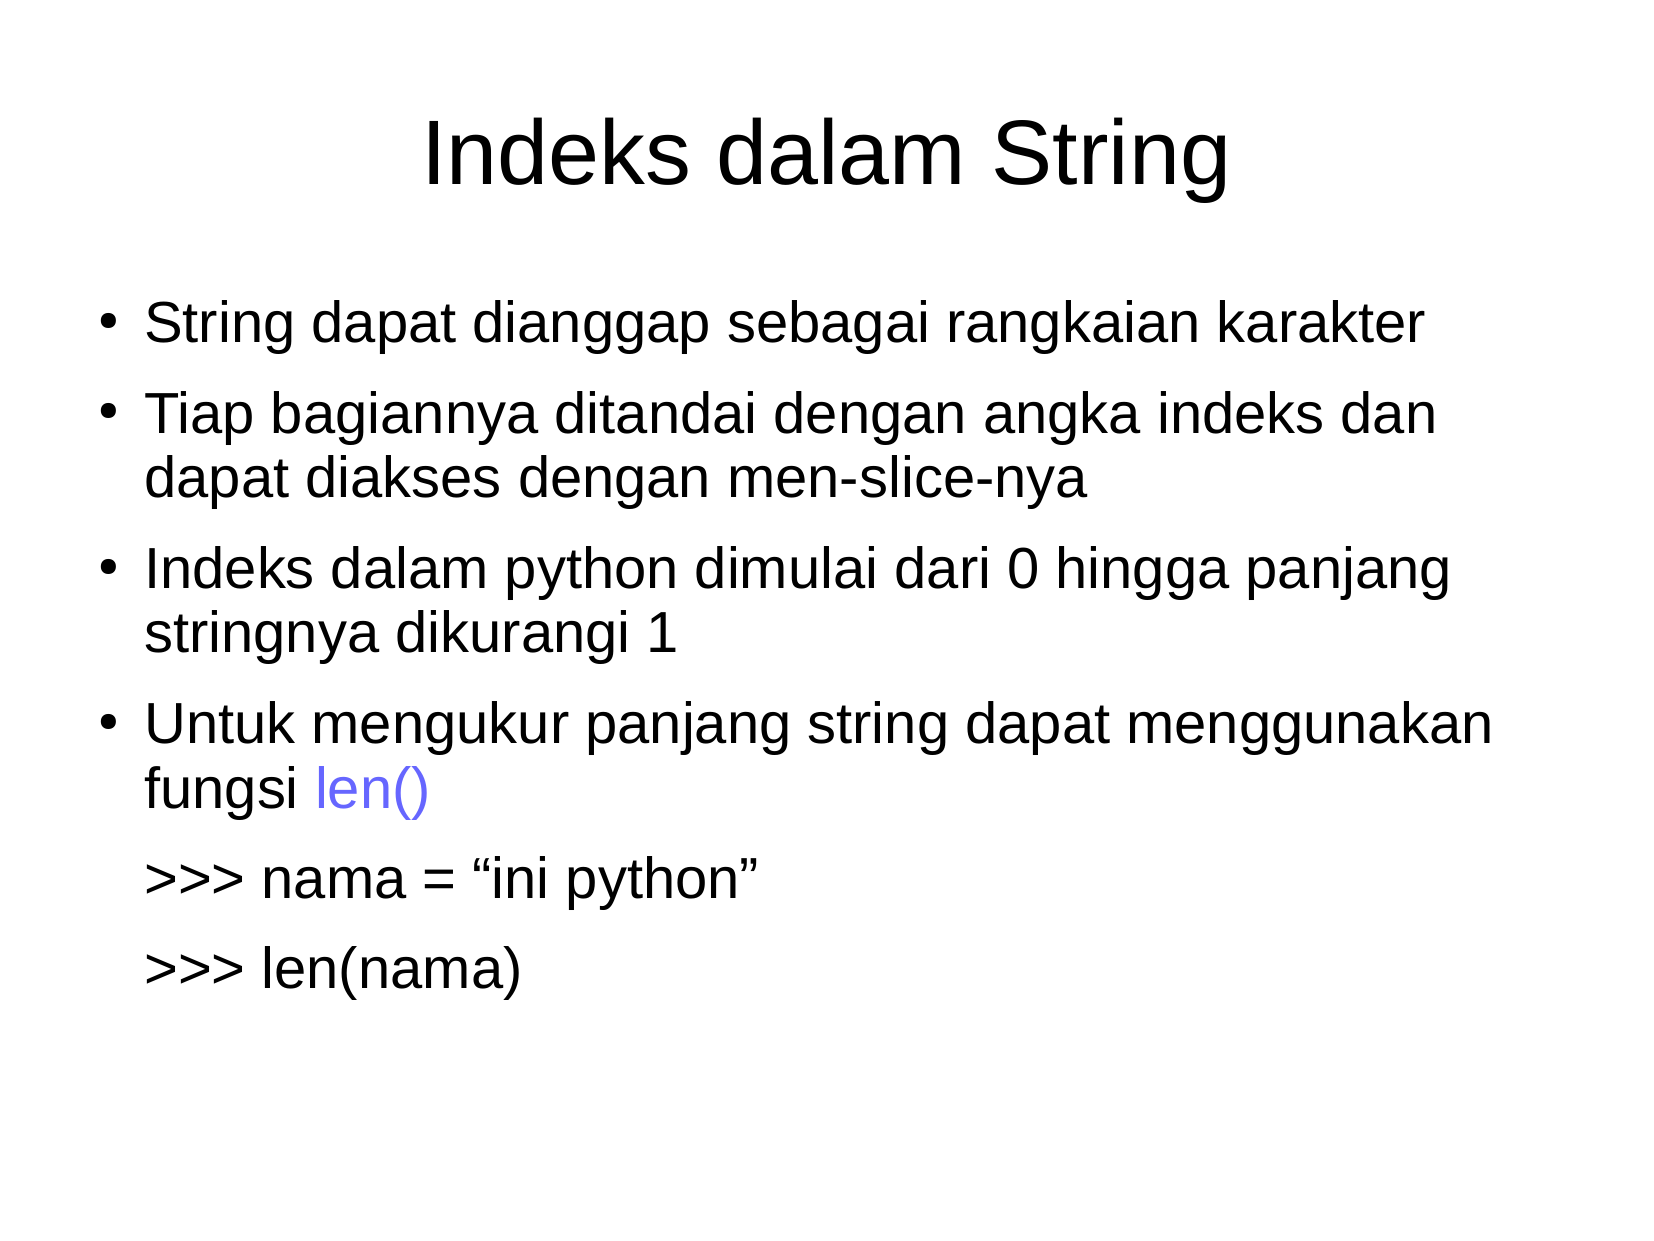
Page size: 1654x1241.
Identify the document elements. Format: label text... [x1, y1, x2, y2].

title Indeks dalam String [82, 49, 1571, 257]
list String dapat dianggap sebagai rangkaian karakter Tiap bagiannya ditandai dengan angka indeks dan dapat diakses dengan men-slice-nya Indeks dalam python dimulai dari 0 hingga panjang stringnya dikurangi 1 Untuk mengukur panjang string dapat menggunakan fungsi len() >>> nama = “ini python” >>> len(nama) [82, 290, 1571, 1010]
